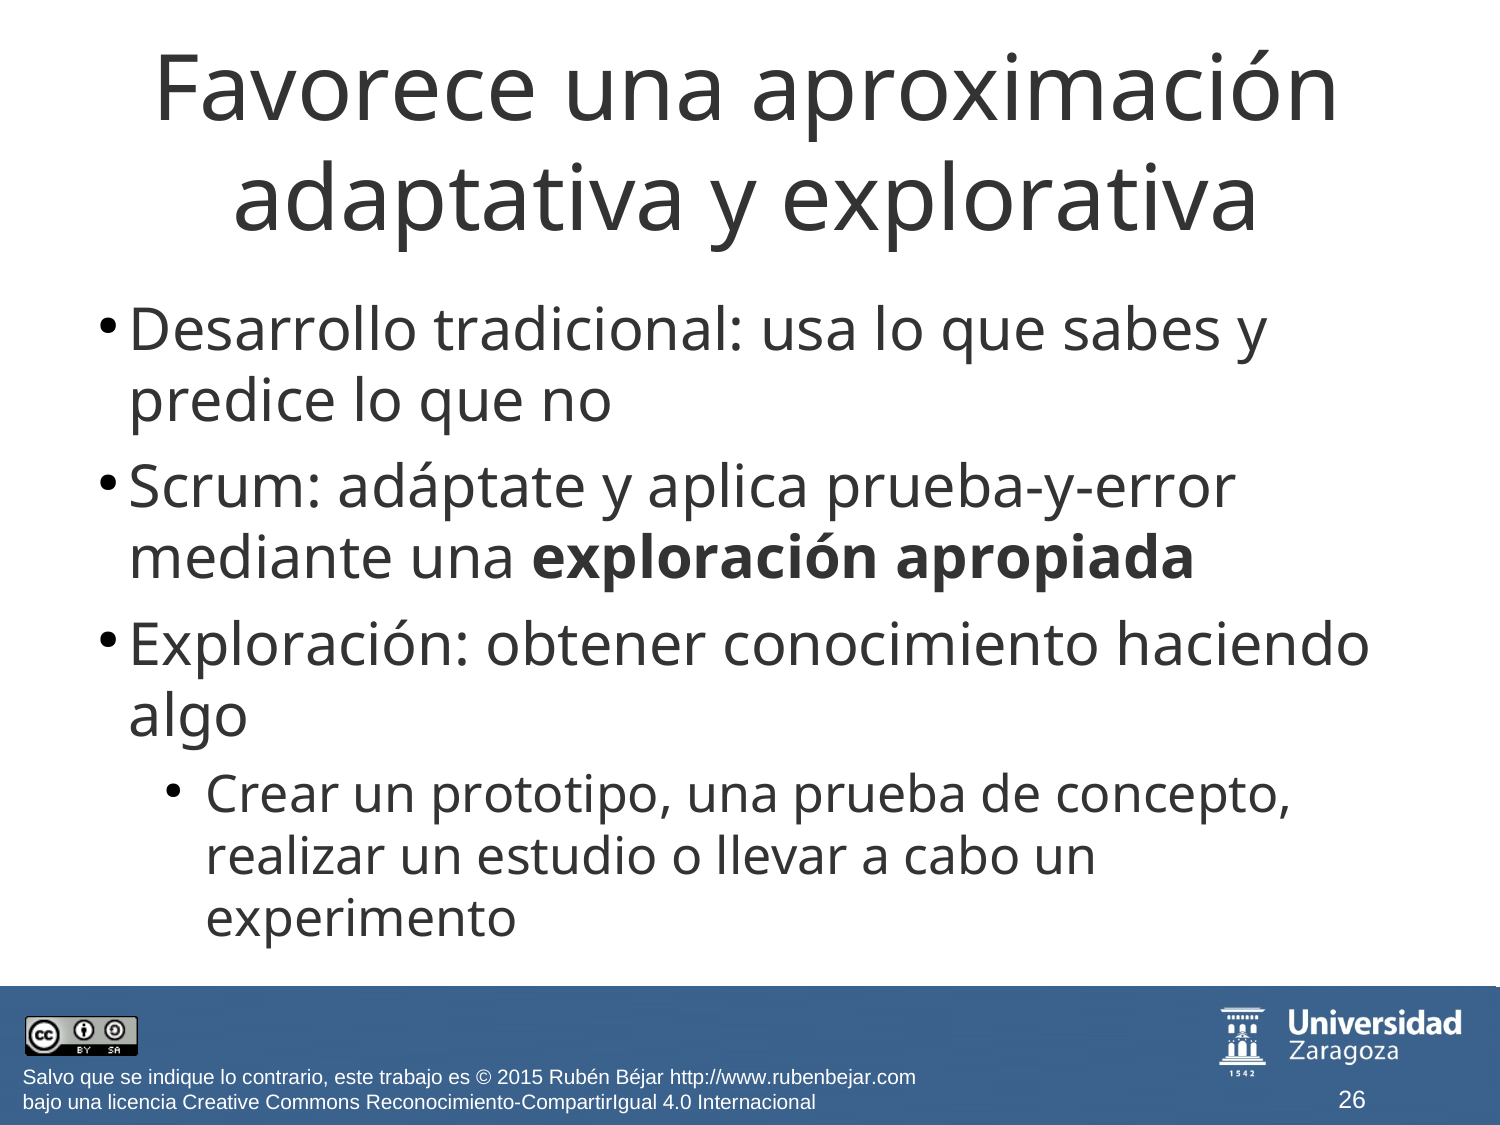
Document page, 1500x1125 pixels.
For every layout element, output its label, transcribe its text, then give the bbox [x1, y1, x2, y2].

list Desarrollo tradicional: usa lo que sabes y predice lo que no Scrum: adáptate y aplica prueba-y-error mediante una exploración apropiada Exploración: obtener conocimiento haciendo algo Crear un prototipo, una prueba de concepto, realizar un estudio o llevar a cabo un experimento [82, 283, 1418, 957]
title Favorece una aproximación adaptativa y explorativa [74, 21, 1420, 257]
picture [0, 986, 1500, 1125]
